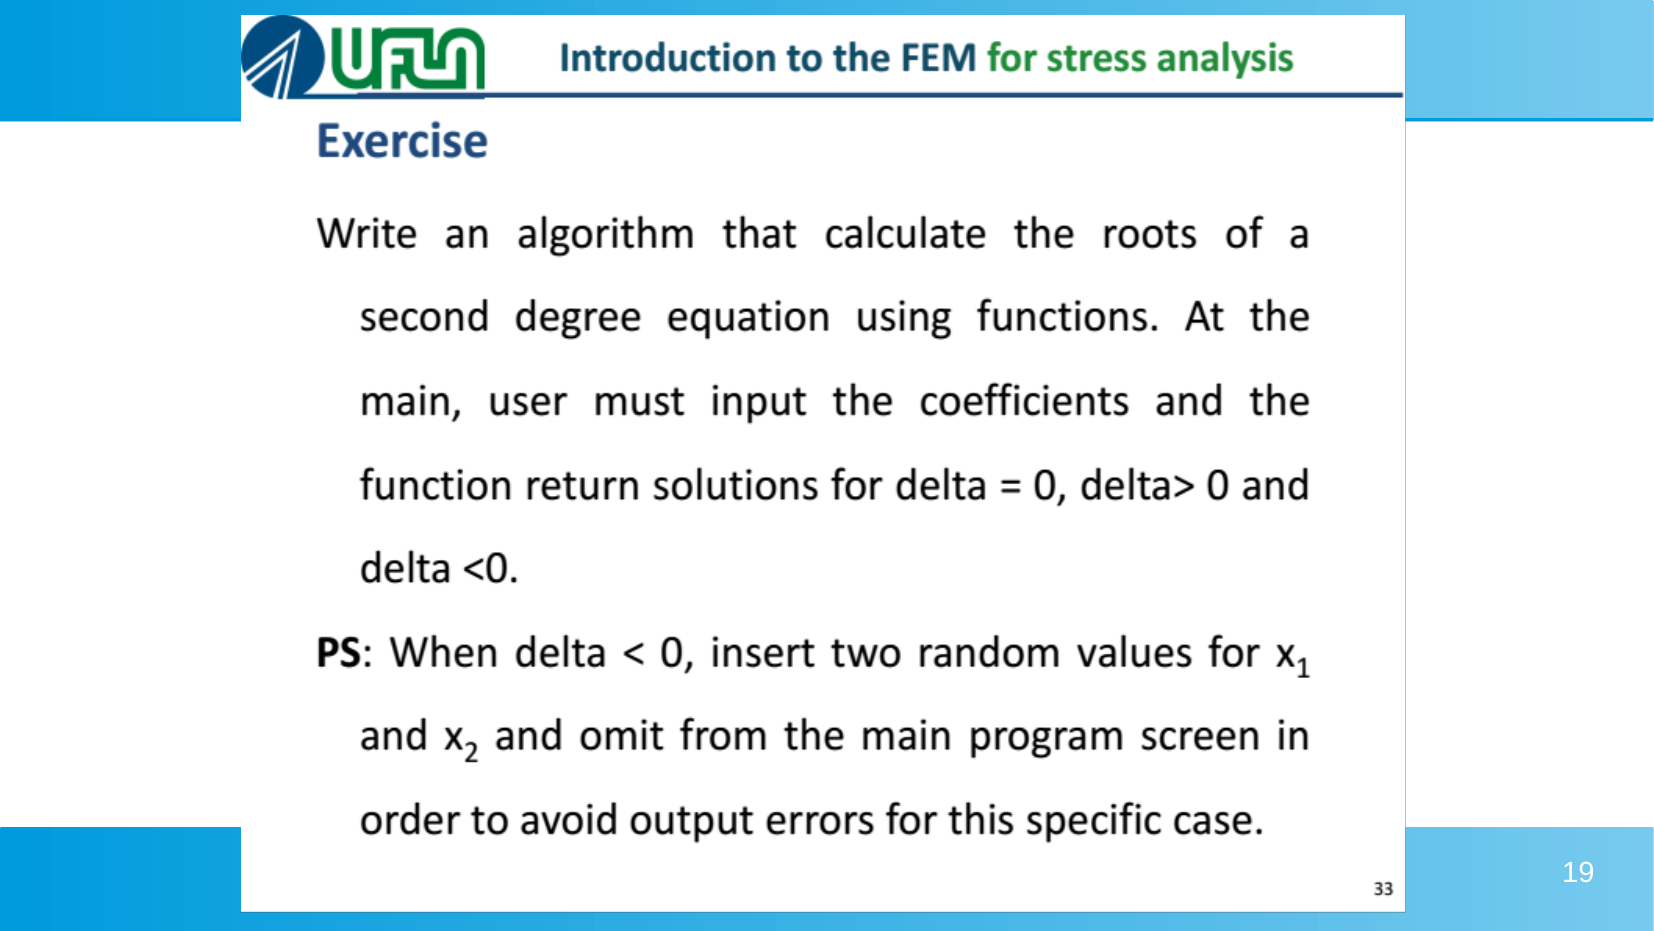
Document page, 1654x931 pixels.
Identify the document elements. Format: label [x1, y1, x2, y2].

picture [241, 15, 1409, 914]
